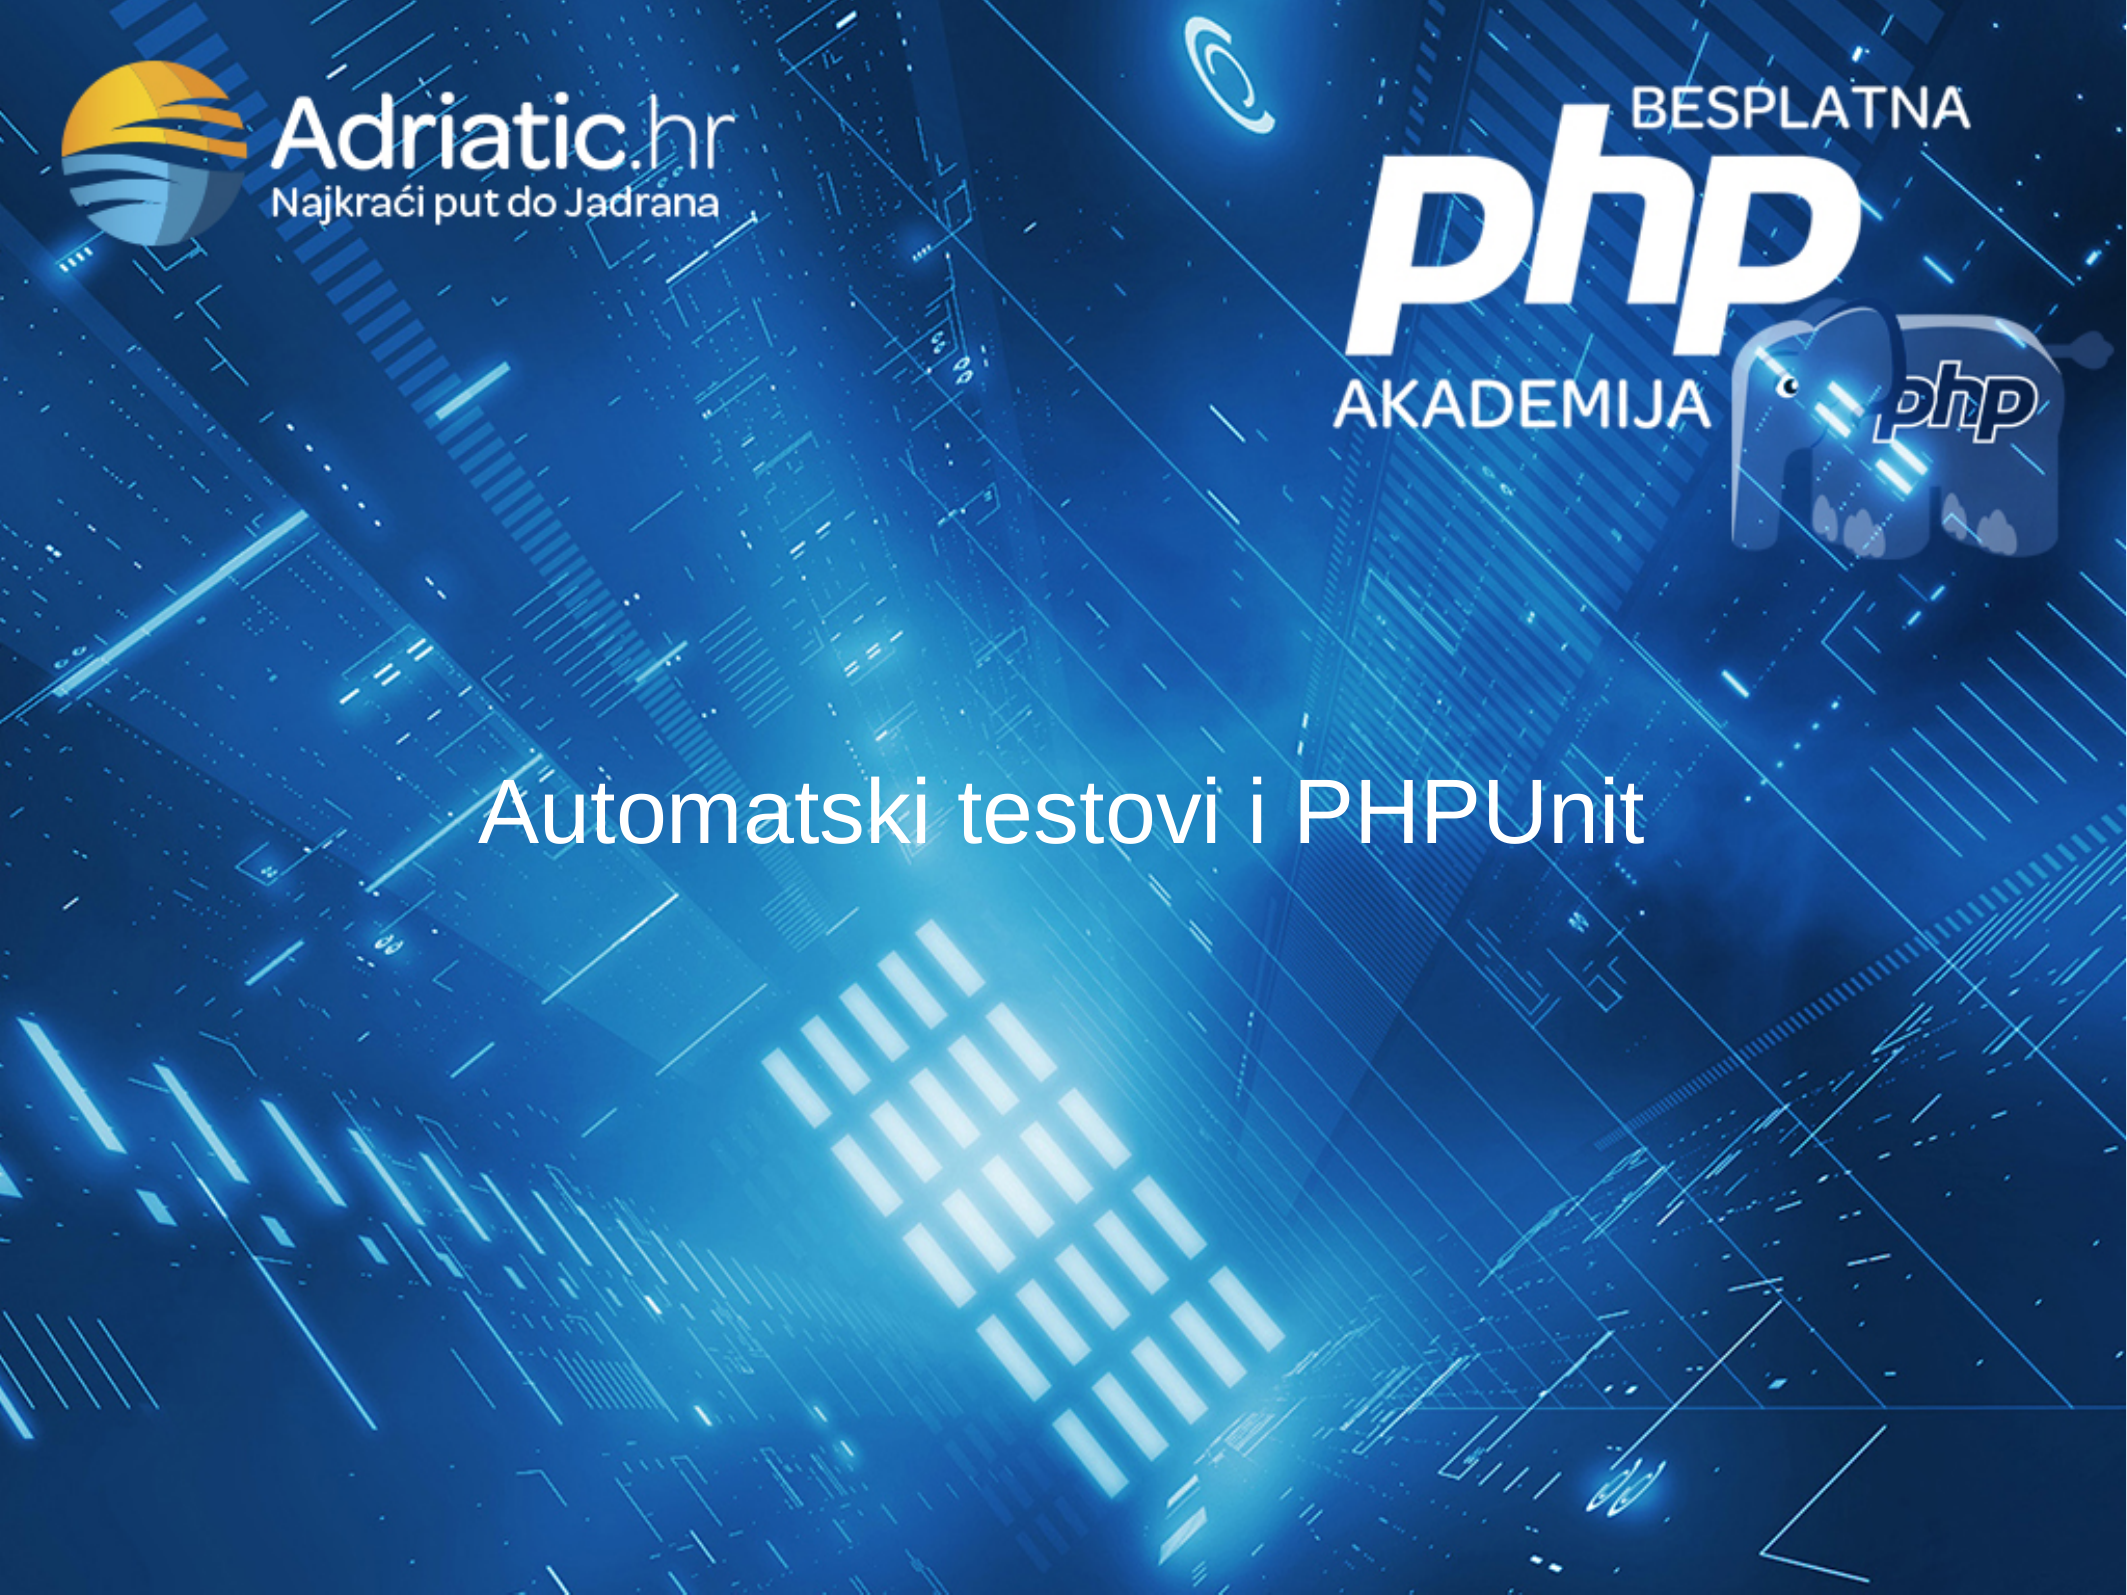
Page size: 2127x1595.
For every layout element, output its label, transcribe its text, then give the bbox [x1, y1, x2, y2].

title Automatski testovi i PHPUnit [106, 678, 2020, 945]
picture [0, 0, 2127, 1595]
